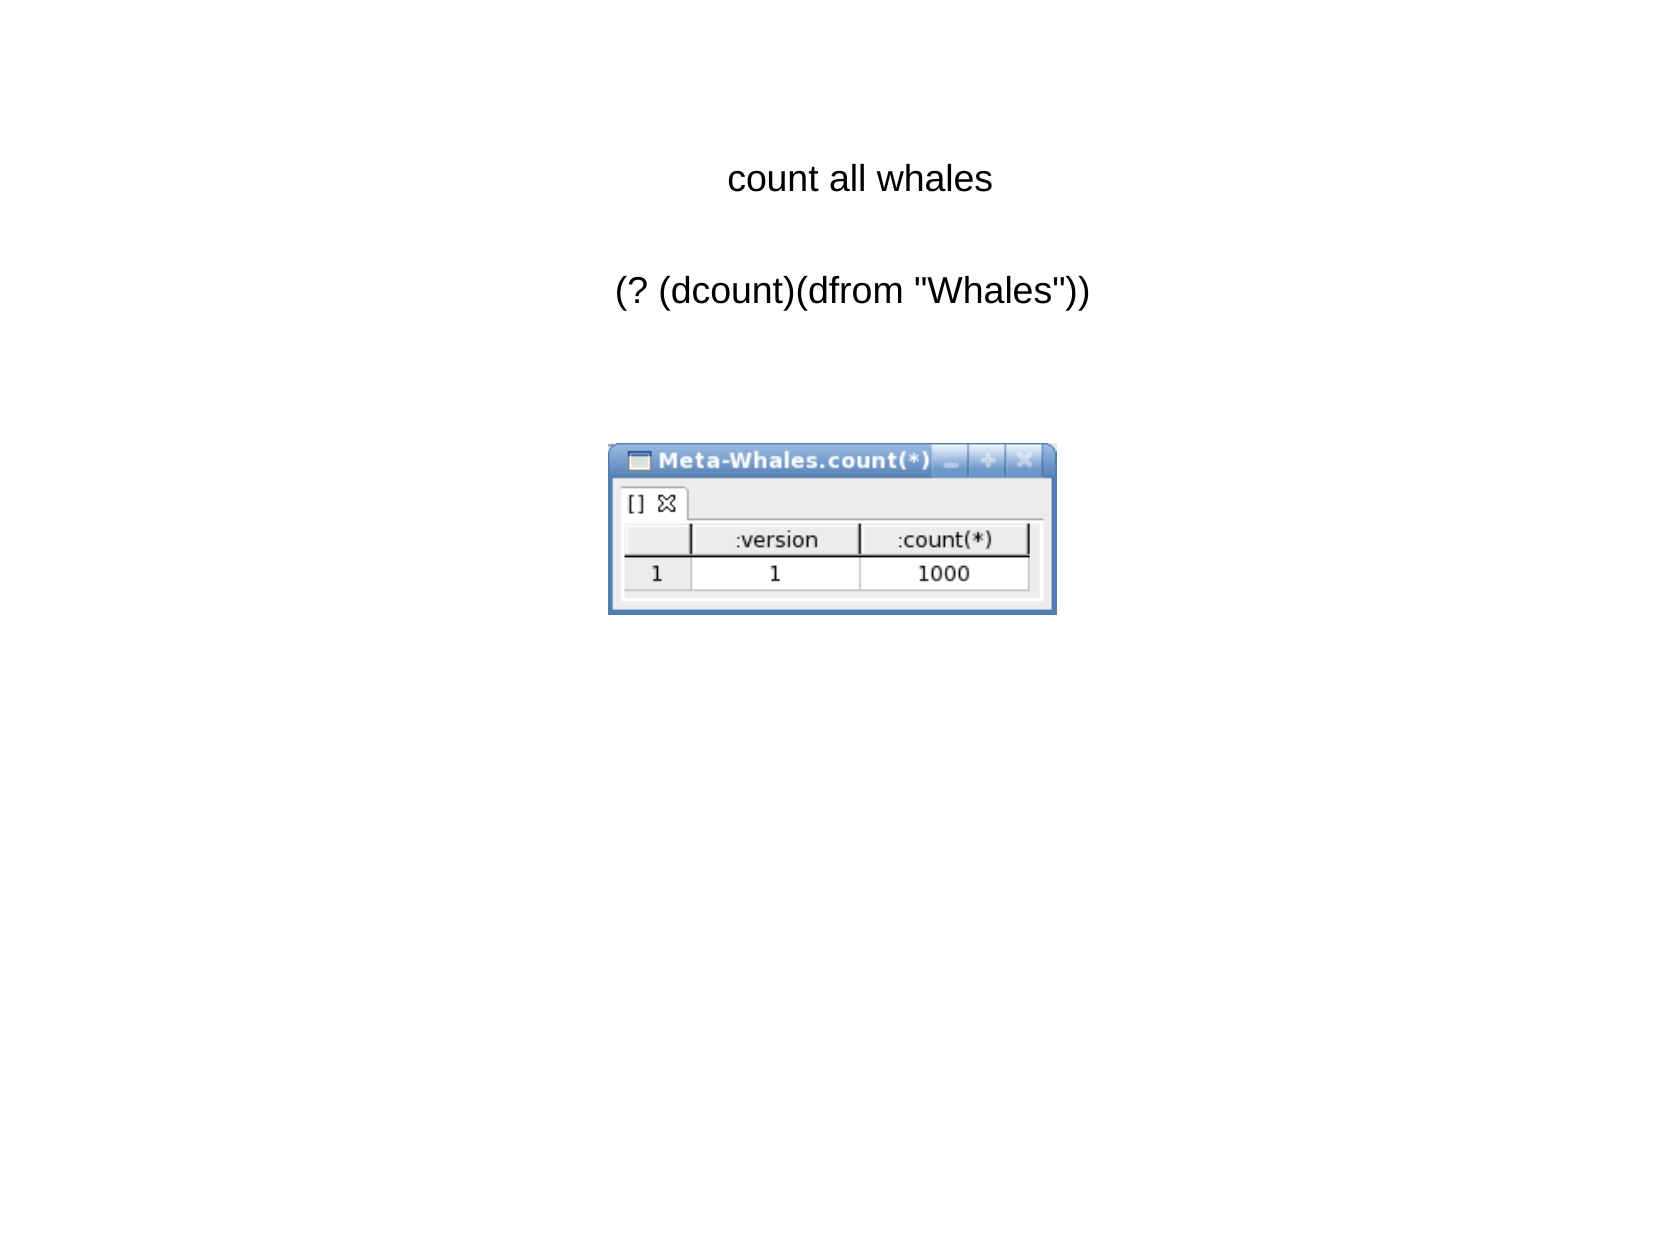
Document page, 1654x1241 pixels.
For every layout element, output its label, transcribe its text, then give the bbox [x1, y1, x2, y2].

text_box count all whales [712, 150, 1009, 207]
text_box (? (dcount)(dfrom "Whales")) [600, 262, 1107, 320]
picture [608, 443, 1057, 615]
